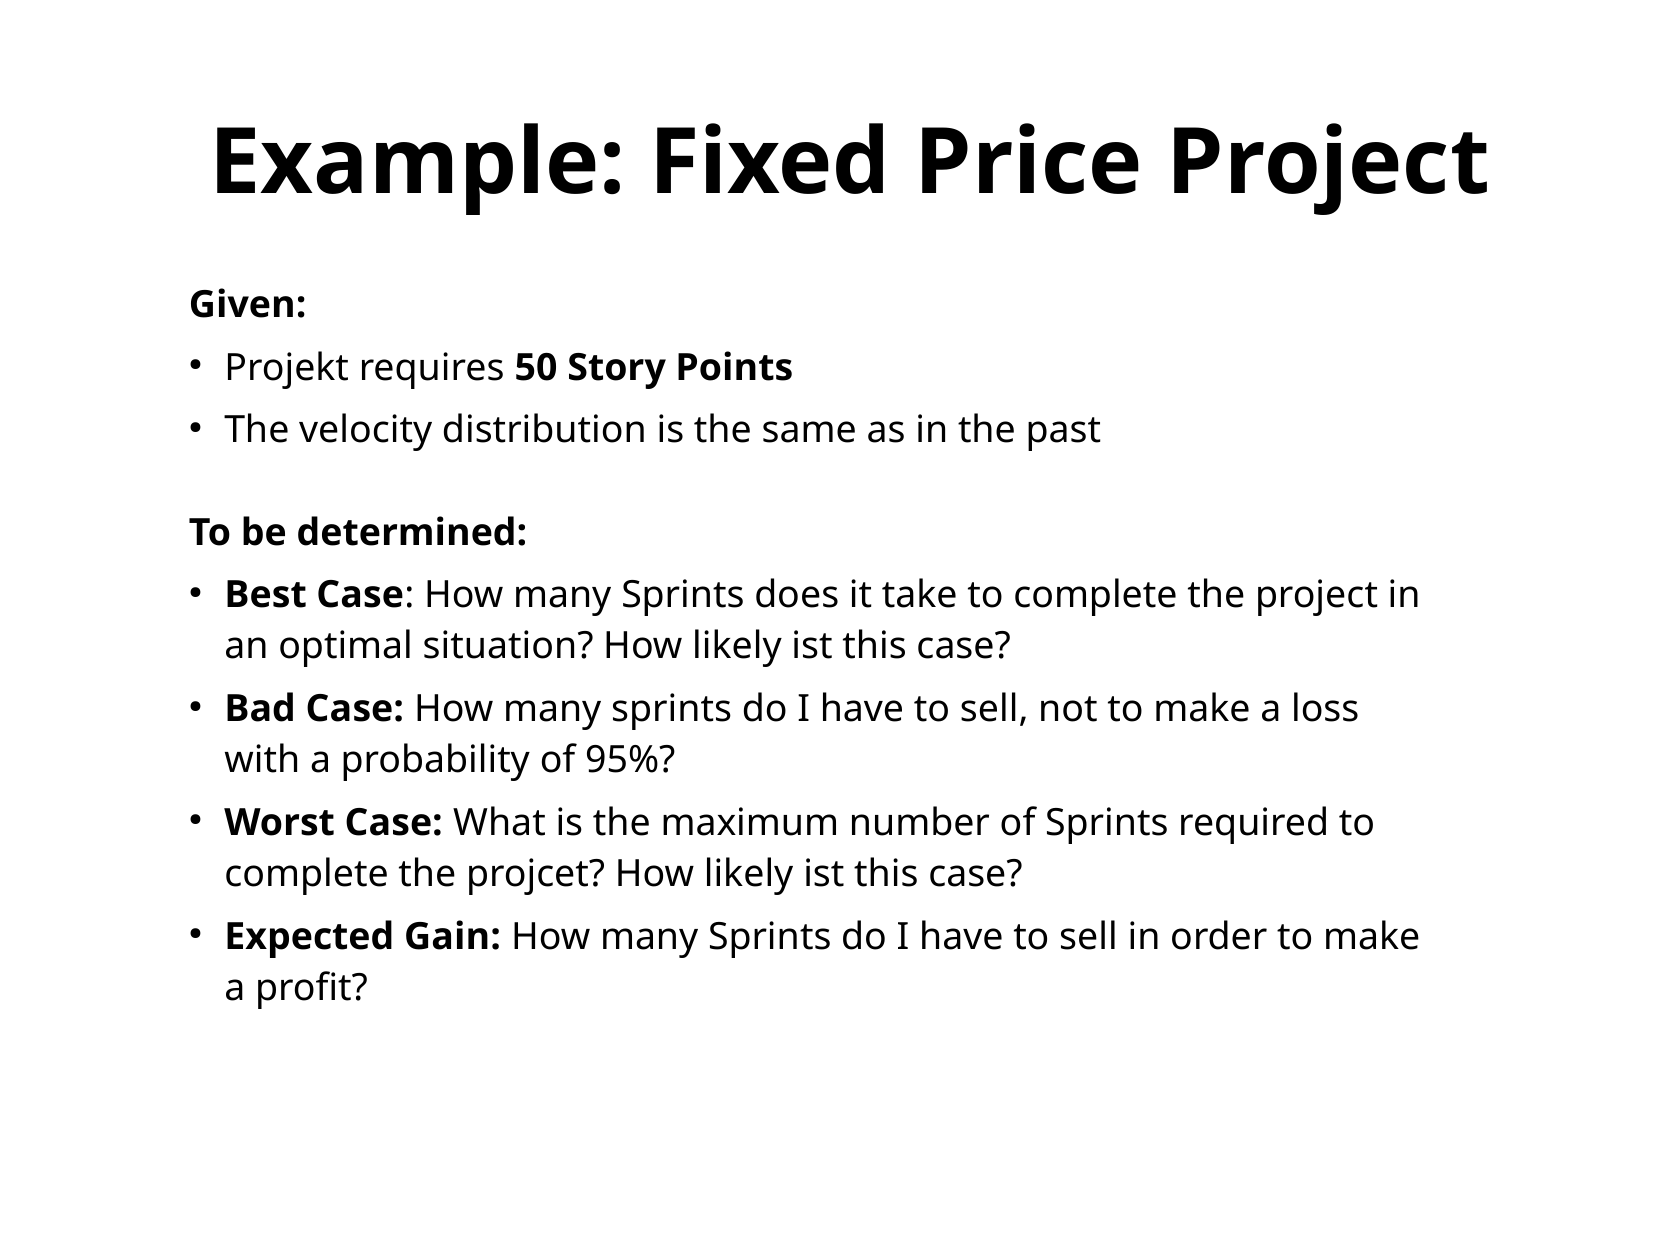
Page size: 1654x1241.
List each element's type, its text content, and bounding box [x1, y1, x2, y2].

title Example: Fixed Price Project [141, 23, 1560, 294]
text_box Given: Projekt requires 50 Story Points The velocity distribution is the same as in the past To be determined: Best Case: How many Sprints does it take to complete the project in an optimal situation? How likely ist this case? Bad Case: How many sprints do I have to sell, not to make a loss with a probability of 95%? Worst Case: What is the maximum number of Sprints required to complete the projcet? How likely ist this case? Expected Gain: How many Sprints do I have to sell in order to make a profit? [188, 170, 1441, 1170]
